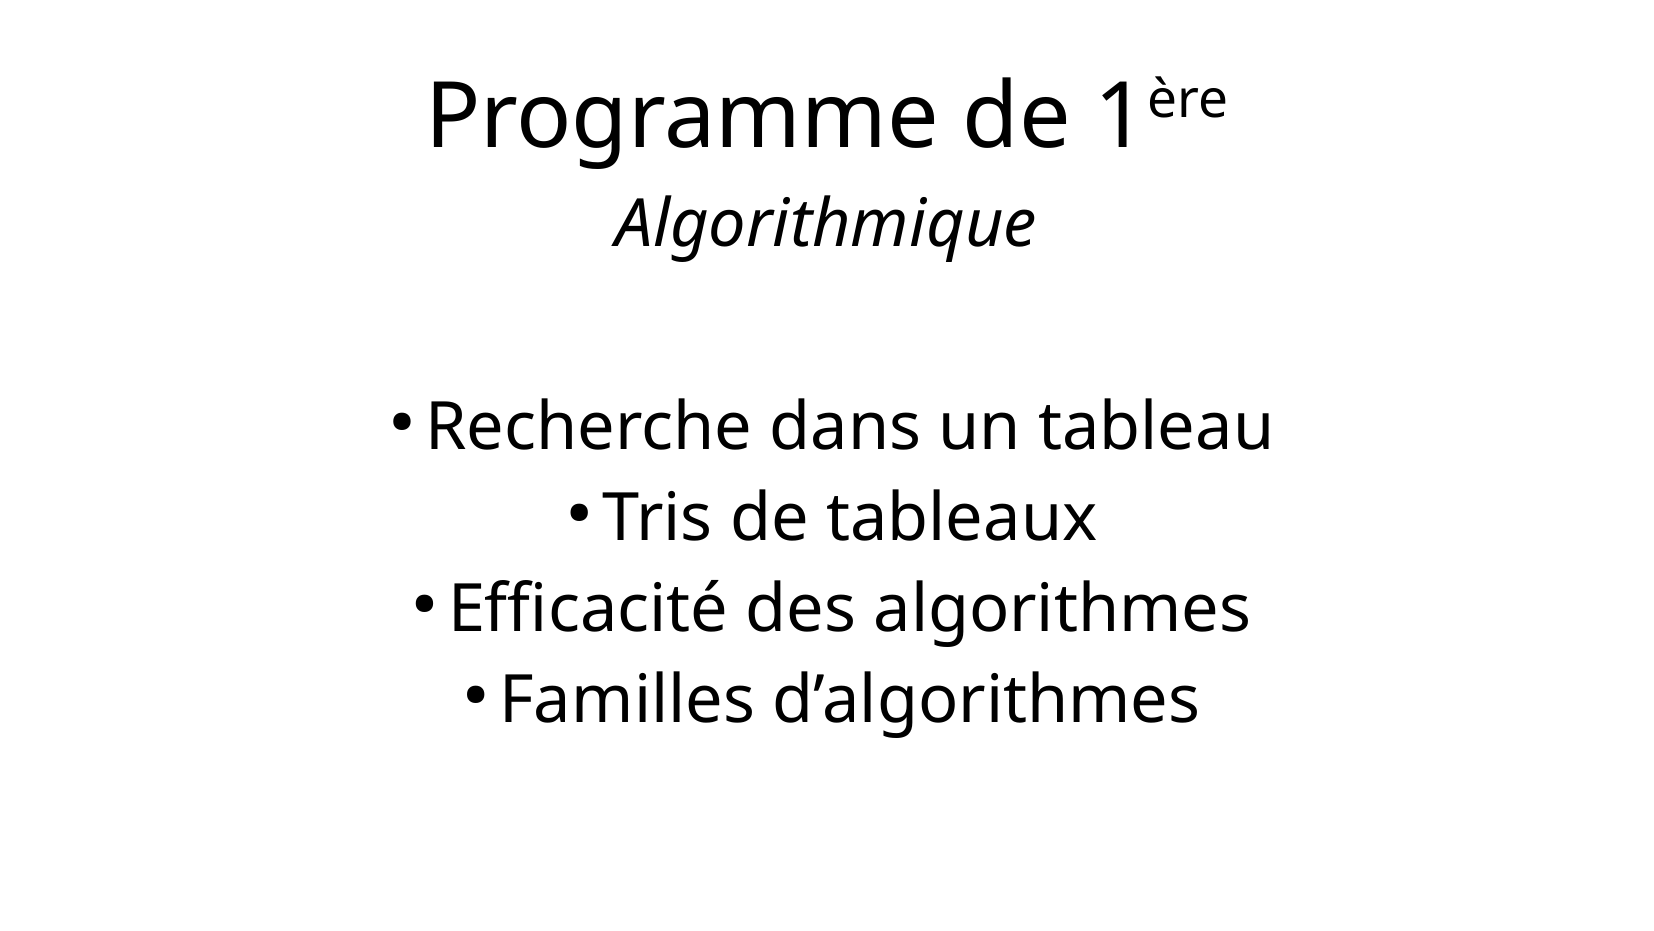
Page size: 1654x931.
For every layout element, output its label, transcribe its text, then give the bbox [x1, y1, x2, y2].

title Programme de 1ère Algorithmique [82, 49, 1571, 266]
subtitle Recherche dans un tableau Tris de tableaux Efficacité des algorithmes Familles d’algorithmes [88, 354, 1577, 857]
